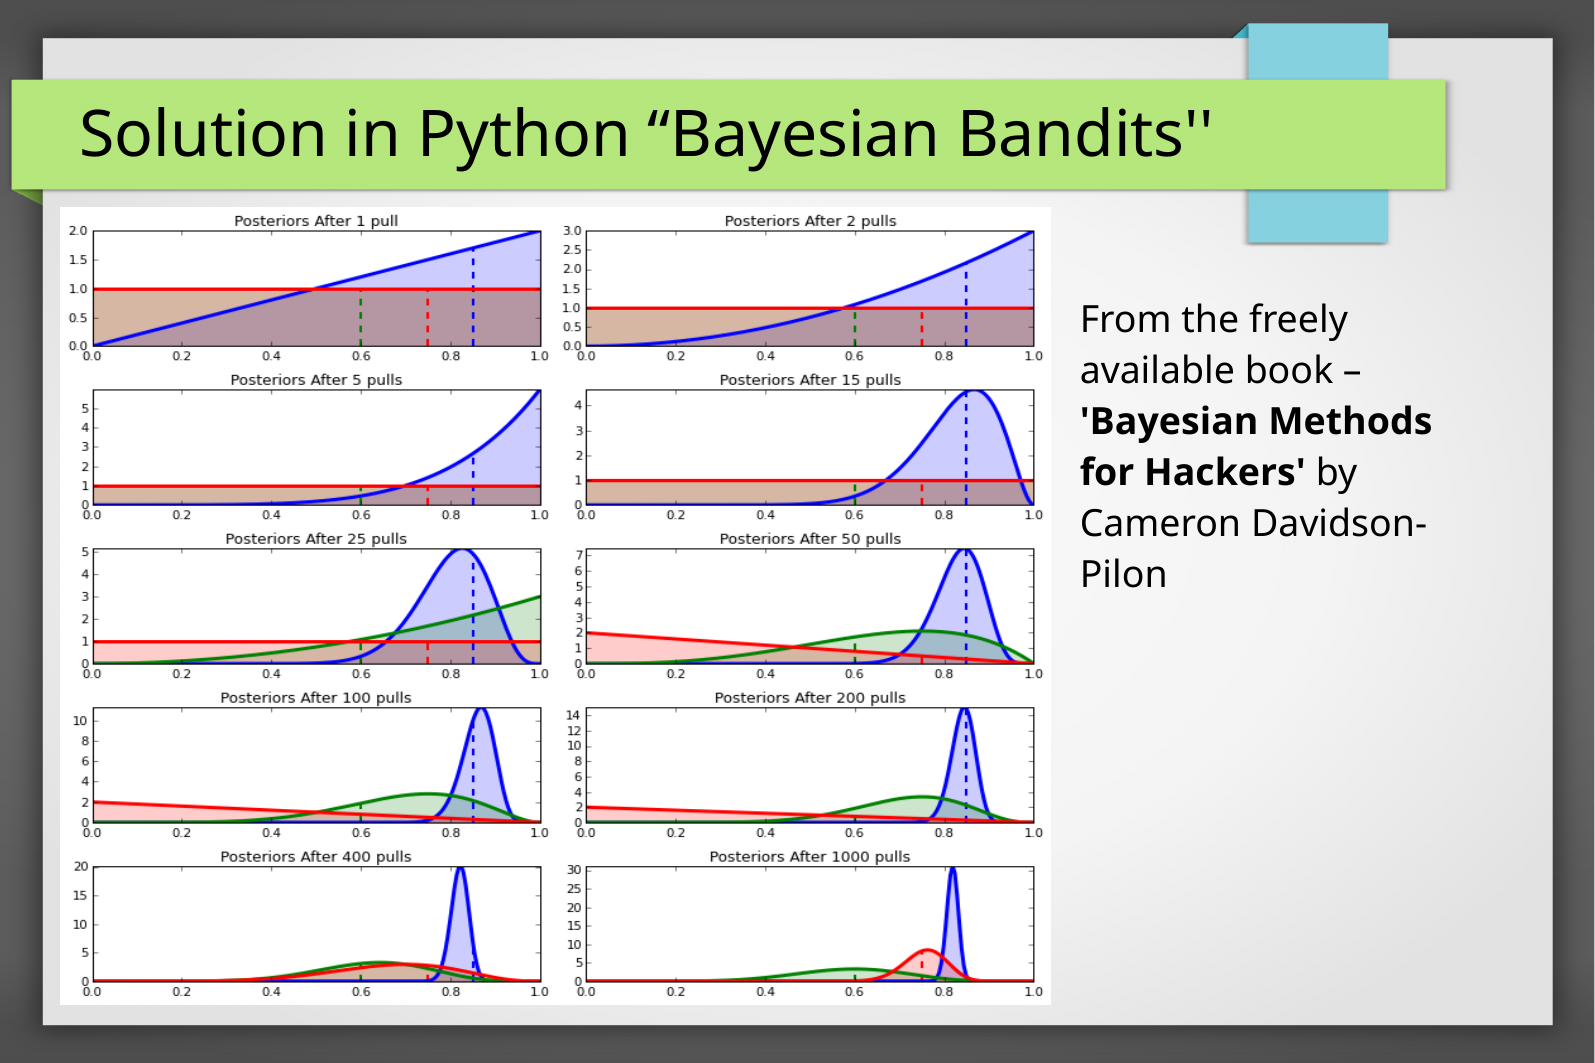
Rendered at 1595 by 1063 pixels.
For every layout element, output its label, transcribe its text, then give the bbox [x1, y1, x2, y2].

title Solution in Python “Bayesian Bandits'' [79, 78, 1219, 185]
text_box From the freely available book – 'Bayesian Methods for Hackers' by Cameron Davidson-Pilon [1065, 285, 1456, 674]
picture [0, 0, 1595, 1063]
